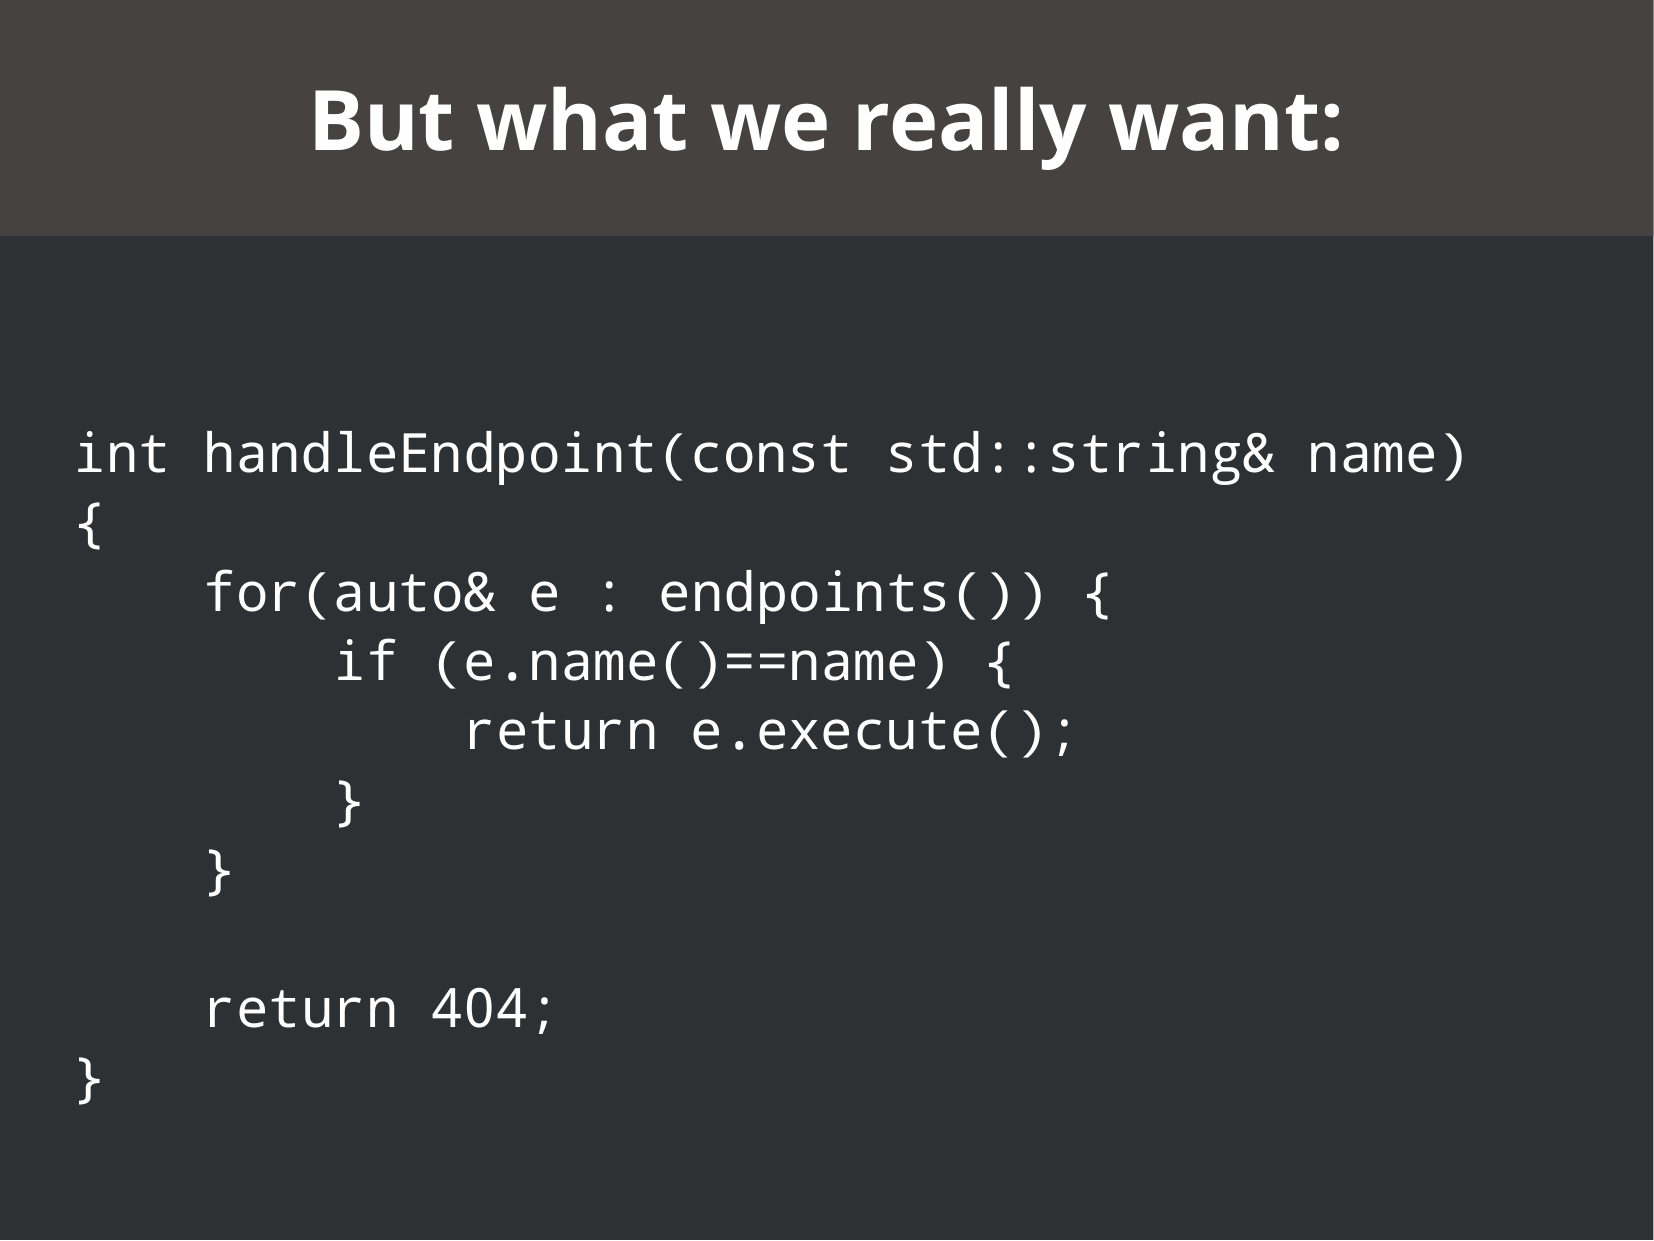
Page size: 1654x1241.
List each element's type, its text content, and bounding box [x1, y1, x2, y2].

text_box int handleEndpoint(const std::string& name) { for(auto& e : endpoints()) { if (e.name()==name) { return e.execute(); } } return 404; } [59, 275, 1619, 1193]
subtitle But what we really want: [0, 0, 1654, 237]
